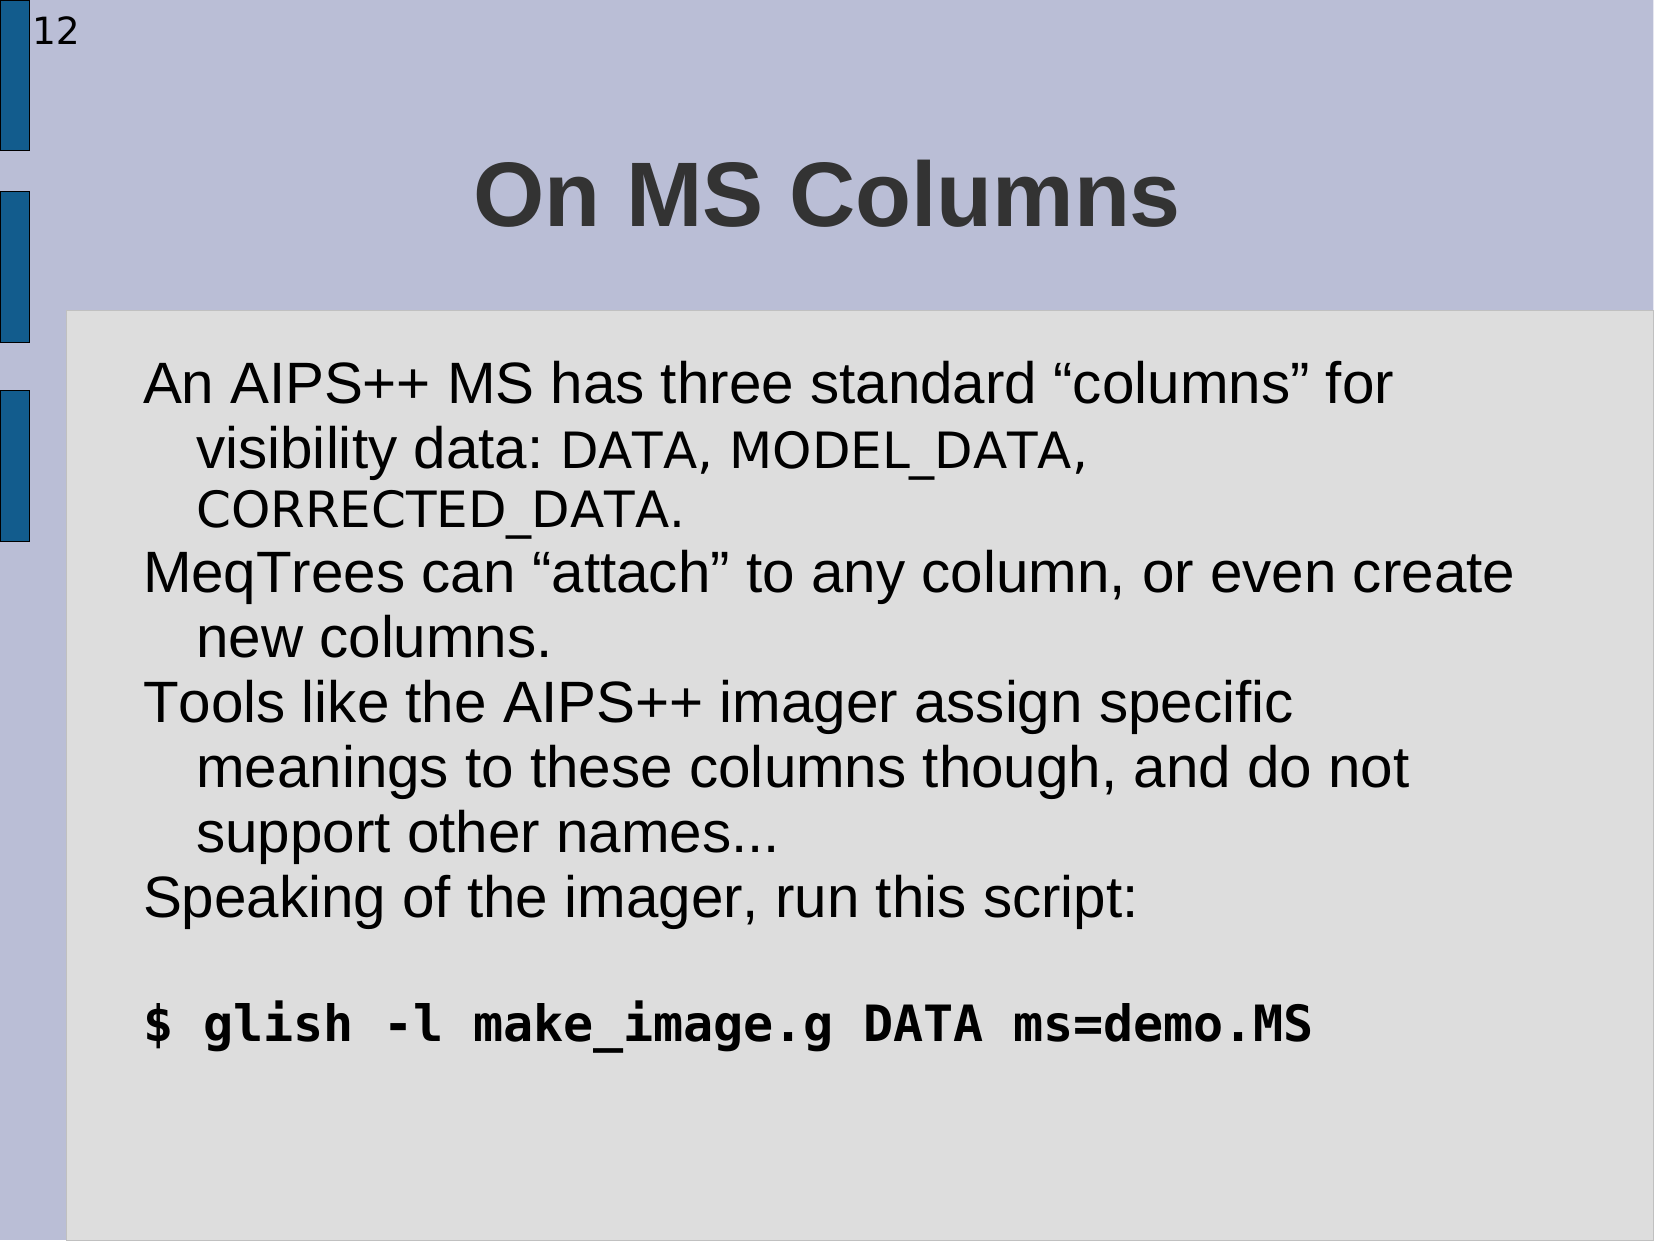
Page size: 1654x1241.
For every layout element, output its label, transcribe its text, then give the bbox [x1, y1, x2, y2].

text_box 14 [19, 2, 254, 76]
list An AIPS++ MS has three standard “columns” for visibility data: DATA, MODEL_DATA, CORRECTED_DATA. MeqTrees can “attach” to any column, or even create new columns. Tools like the AIPS++ imager assign specific meanings to these columns though, and do not support other names... Speaking of the imager, run this script: $ glish -l make_image.g DATA ms=demo.MS [125, 351, 1538, 1078]
title On MS Columns [121, 91, 1534, 299]
